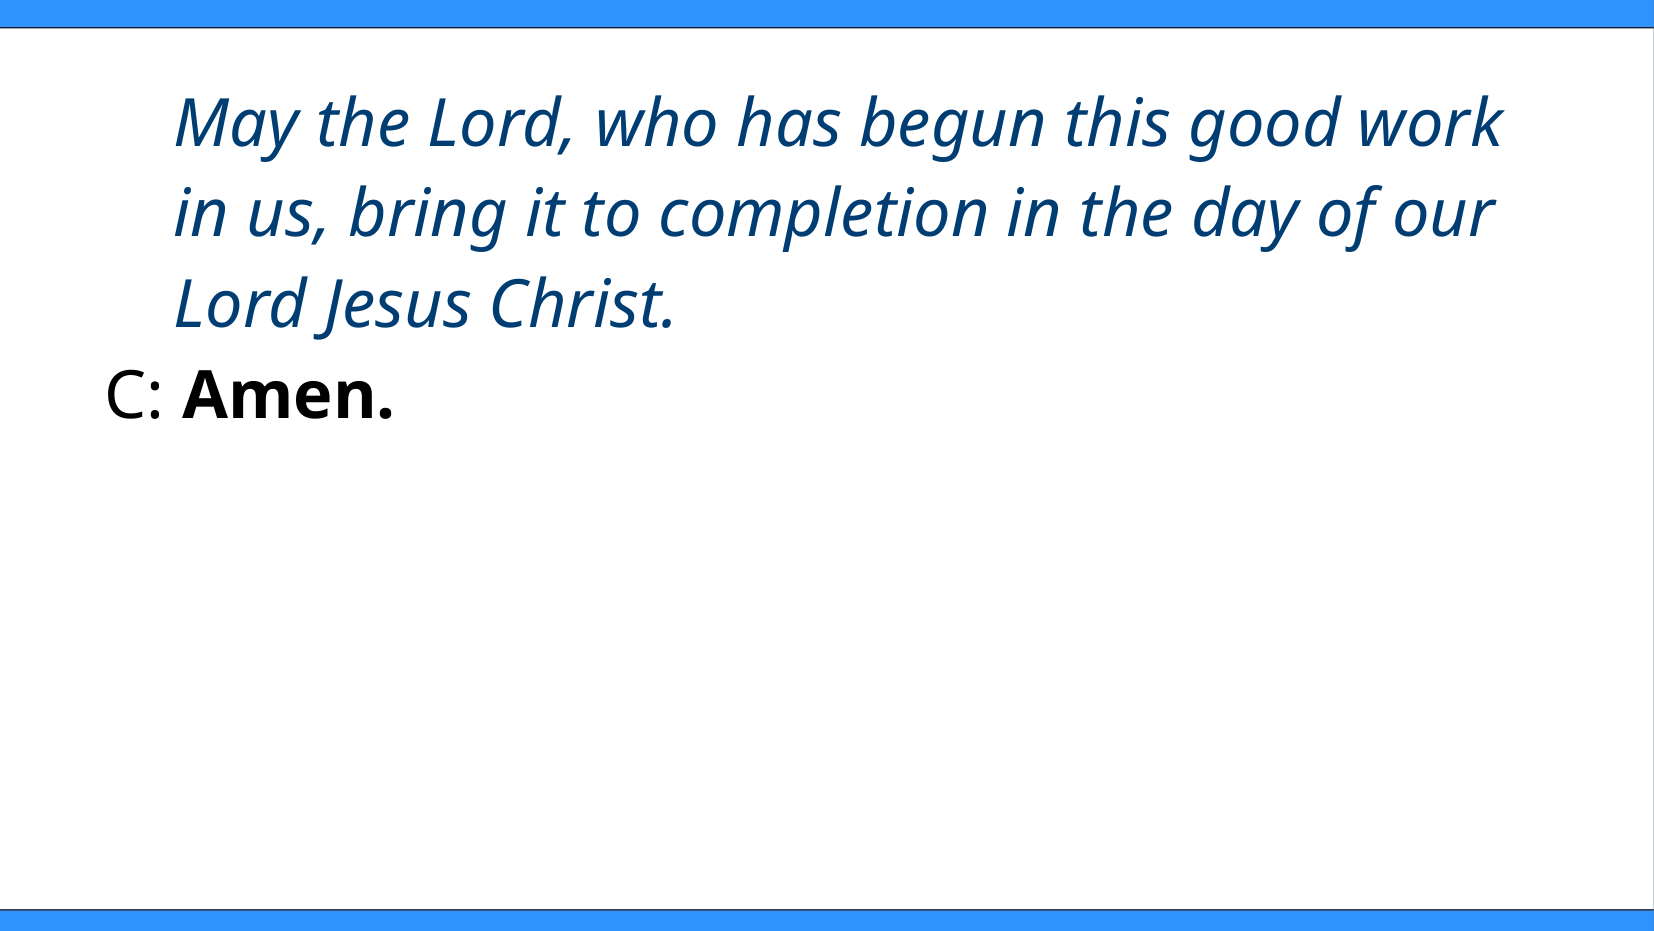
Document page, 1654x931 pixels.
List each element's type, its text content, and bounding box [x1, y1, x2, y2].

text_box May the Lord, who has begun this good work in us, bring it to completion in the day of our Lord Jesus Christ. C: Amen. [90, 67, 1561, 606]
picture [0, 0, 1654, 931]
